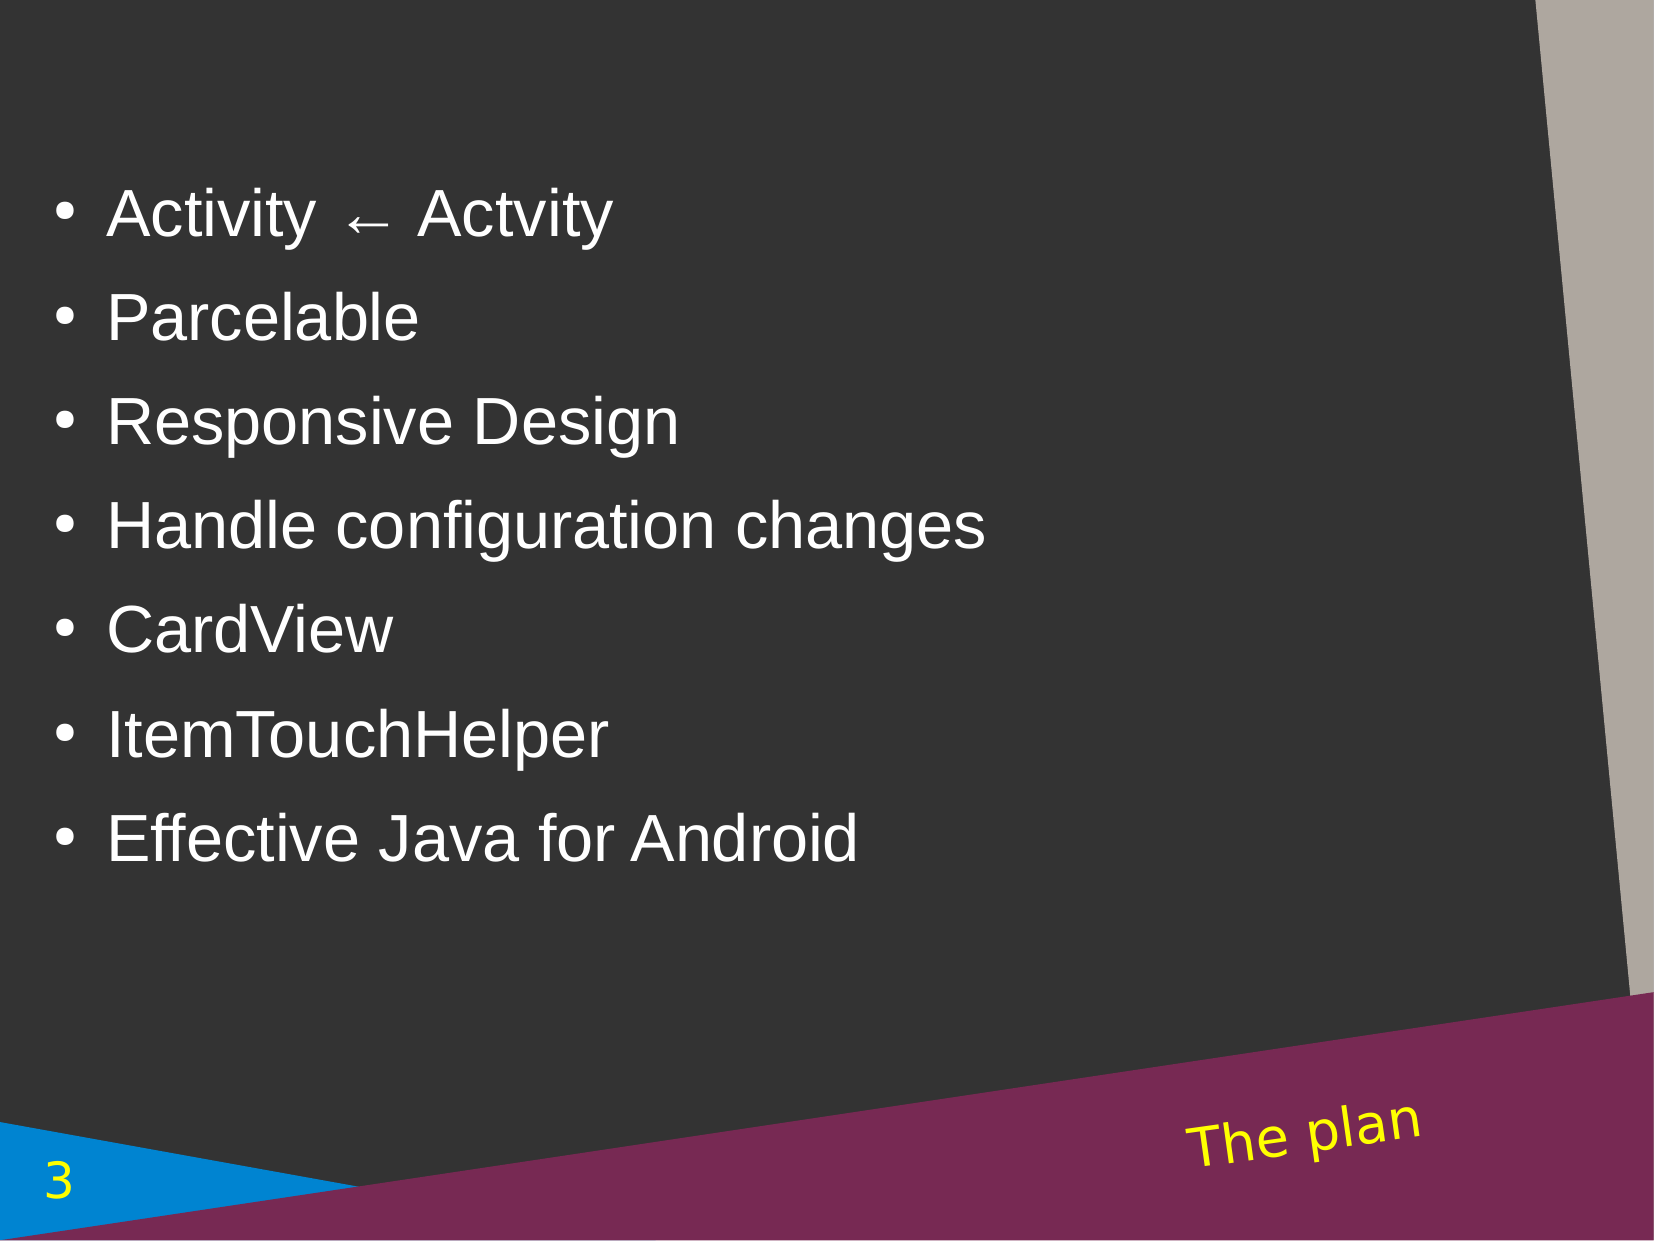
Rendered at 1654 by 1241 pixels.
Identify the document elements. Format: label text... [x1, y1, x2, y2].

list Activity ← Actvity Parcelable Responsive Design Handle configuration changes CardView ItemTouchHelper Effective Java for Android [35, 59, 1524, 993]
title The plan [956, 995, 1654, 1241]
